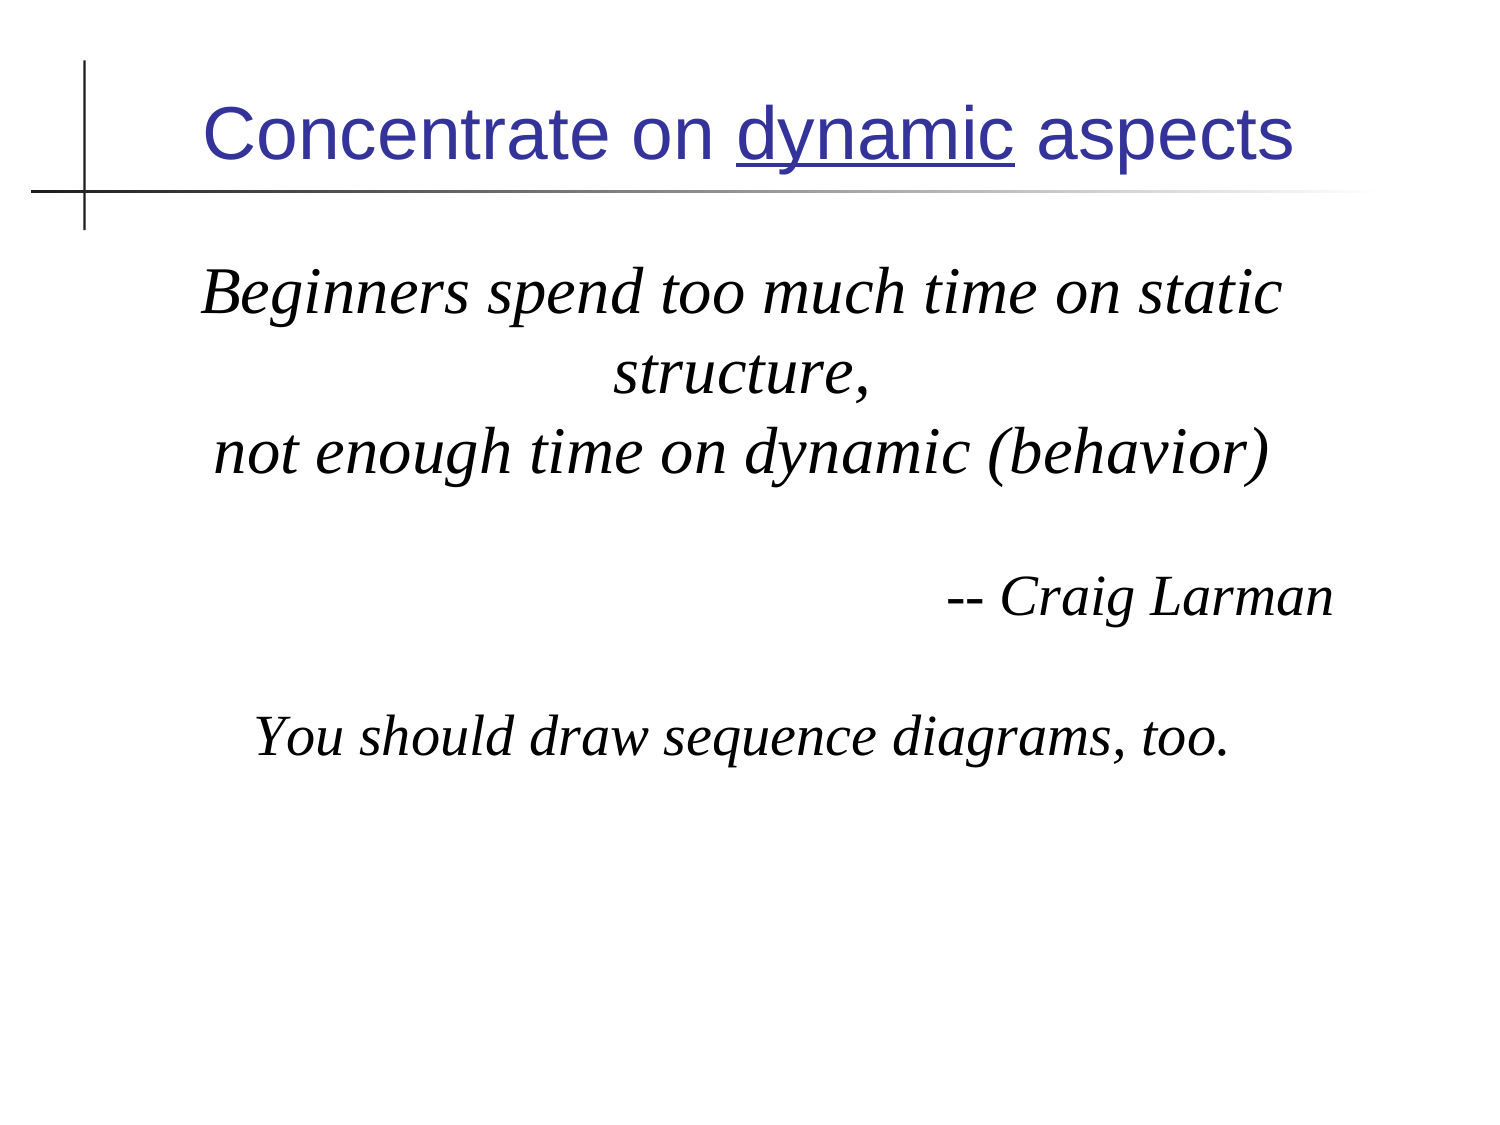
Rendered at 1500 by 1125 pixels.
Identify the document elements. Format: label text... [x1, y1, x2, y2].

title Concentrate on dynamic aspects [100, 42, 1397, 182]
text_box Beginners spend too much time on static structure, not enough time on dynamic (behavior) -- Craig Larman You should draw sequence diagrams, too. [135, 239, 1351, 775]
